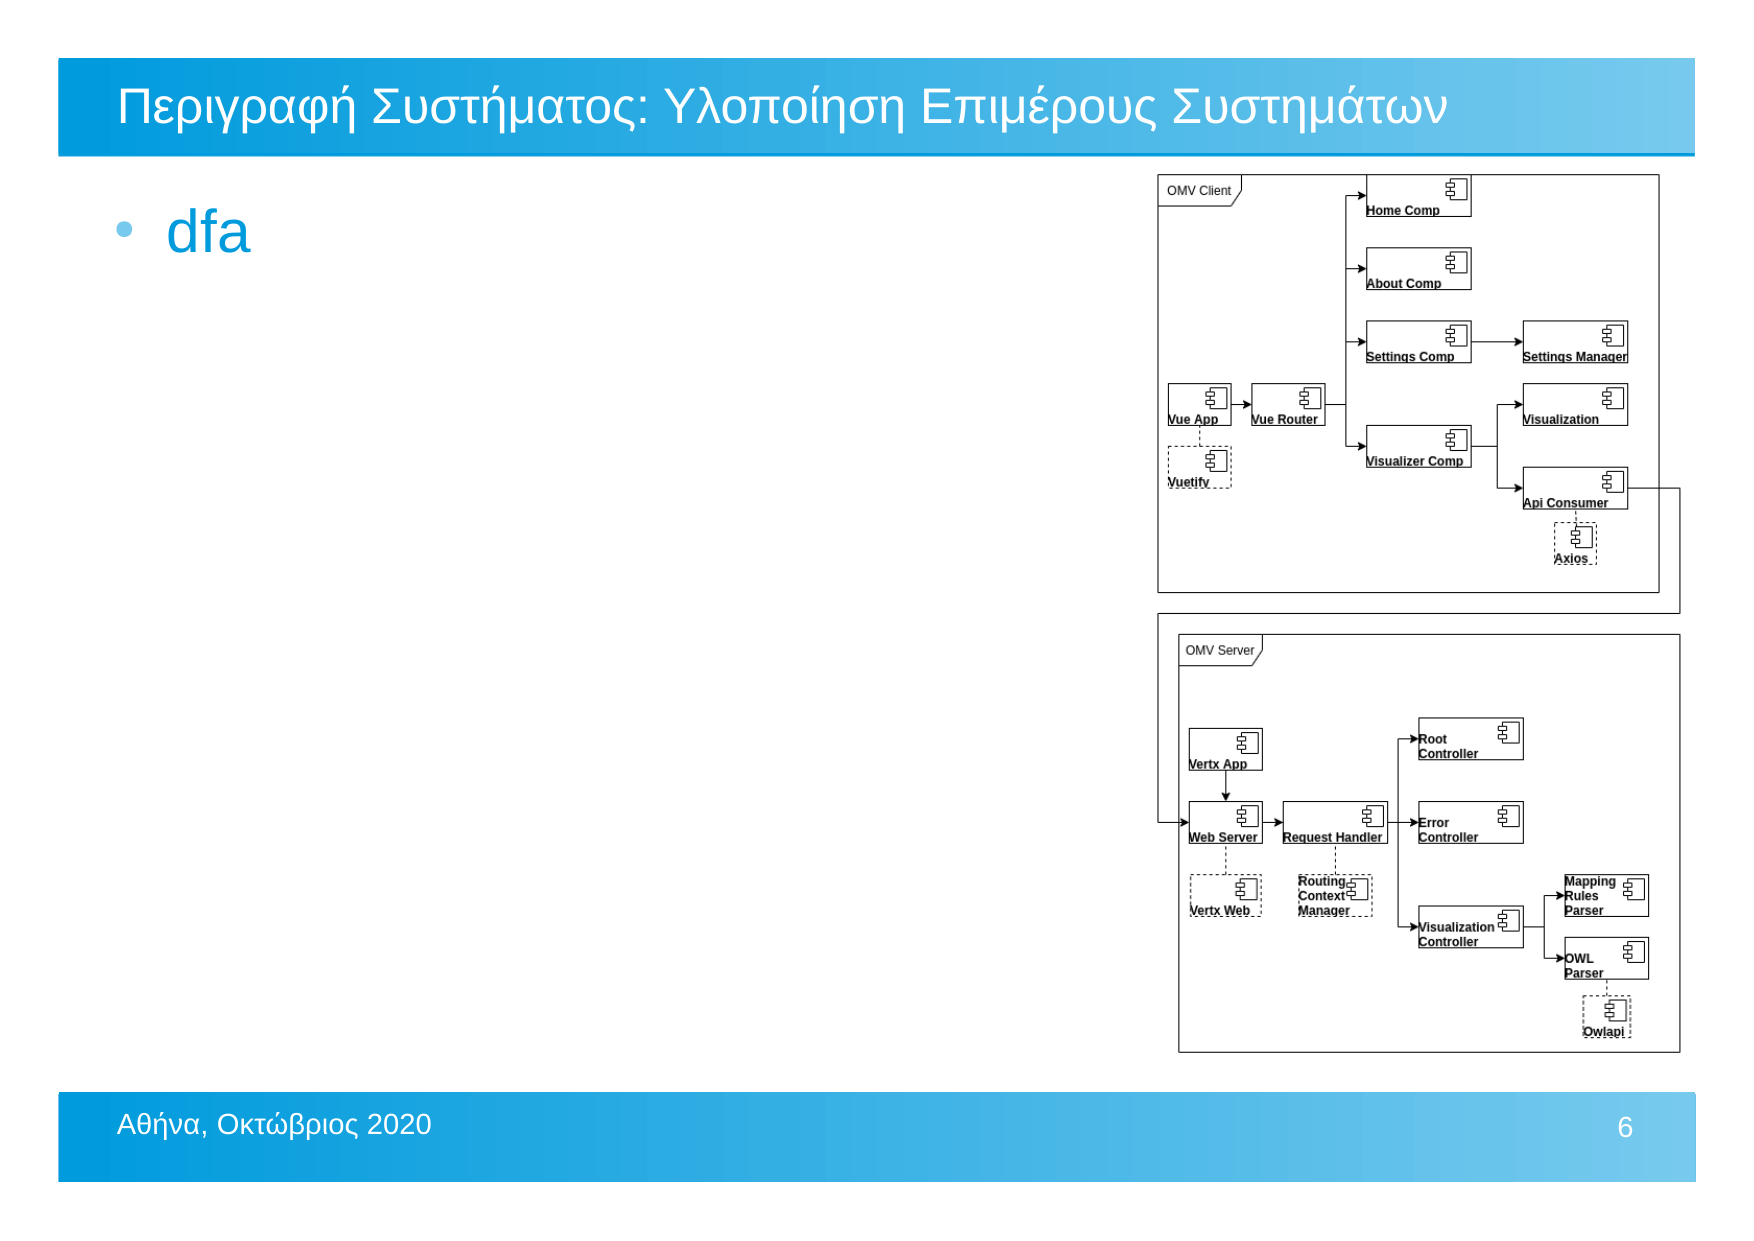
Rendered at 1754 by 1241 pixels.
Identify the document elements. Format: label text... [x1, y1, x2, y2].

list dfa [96, 197, 526, 622]
title Περιγραφή Συστήματος: Υλοποίηση Επιμέρους Συστημάτων [116, 58, 1637, 154]
picture [1146, 170, 1693, 1057]
